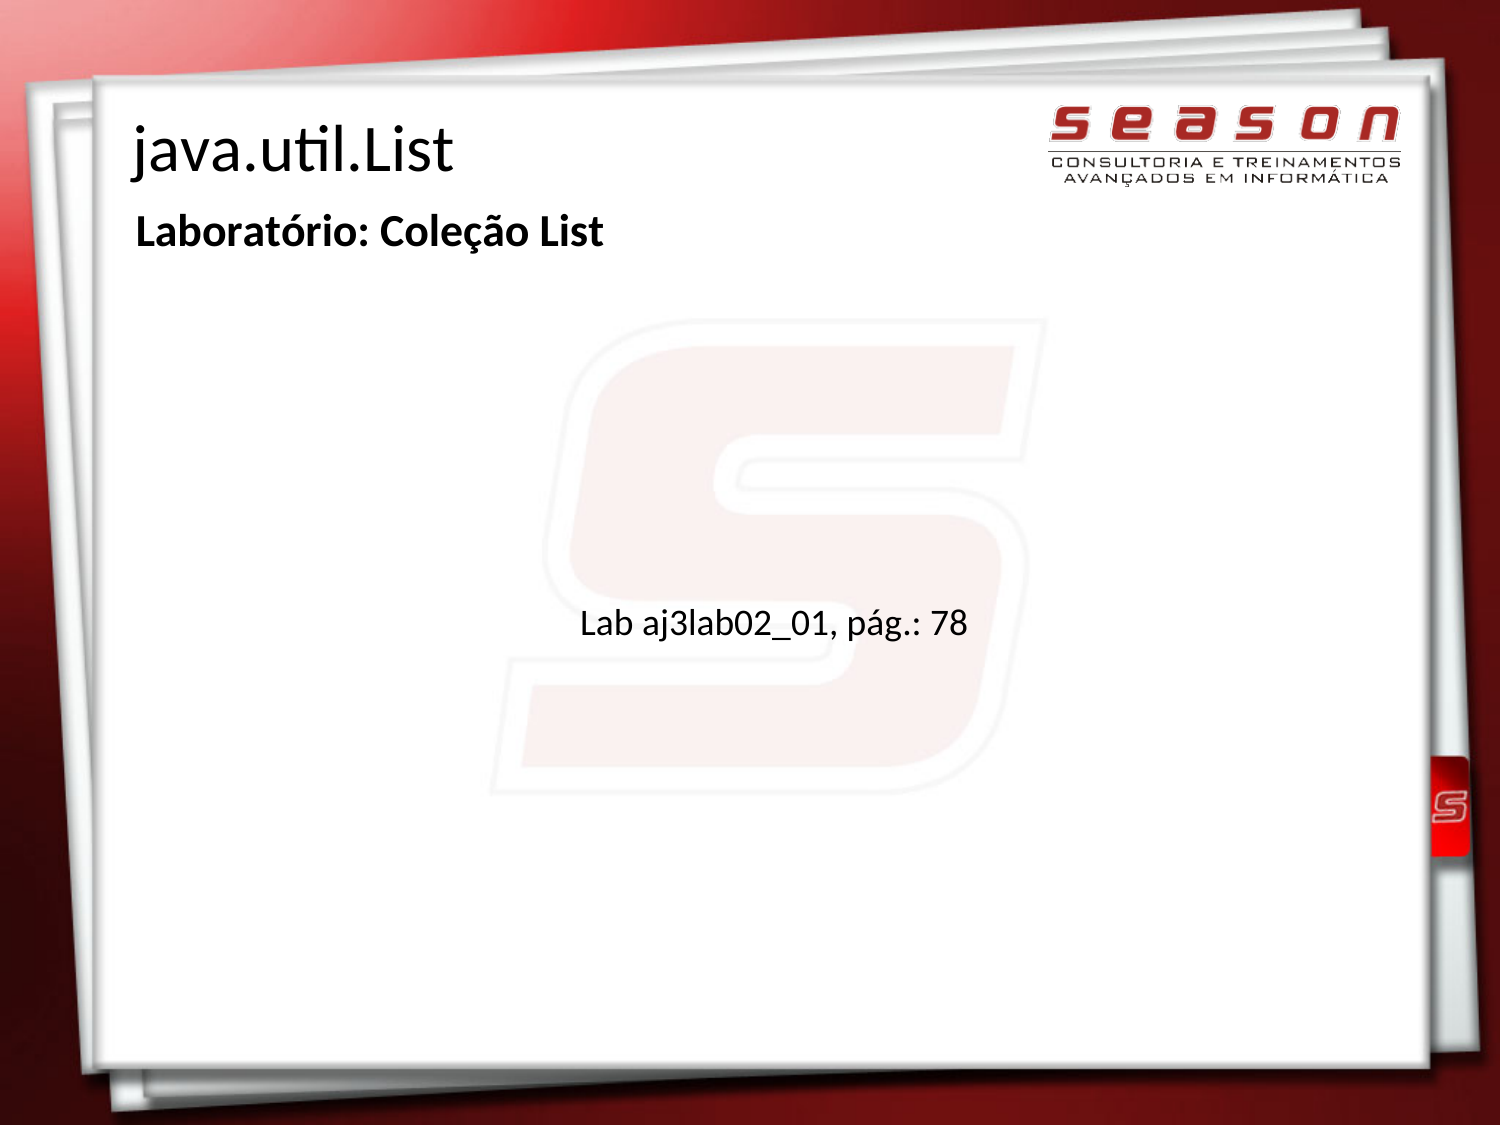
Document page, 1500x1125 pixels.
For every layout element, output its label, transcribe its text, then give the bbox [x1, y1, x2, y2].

picture [0, 0, 1500, 1125]
text_box Lab aj3lab02_01, pág.: 78 [207, 318, 1328, 922]
text_box Laboratório: Coleção List [135, 200, 1246, 256]
title java.util.List [118, 33, 1394, 257]
